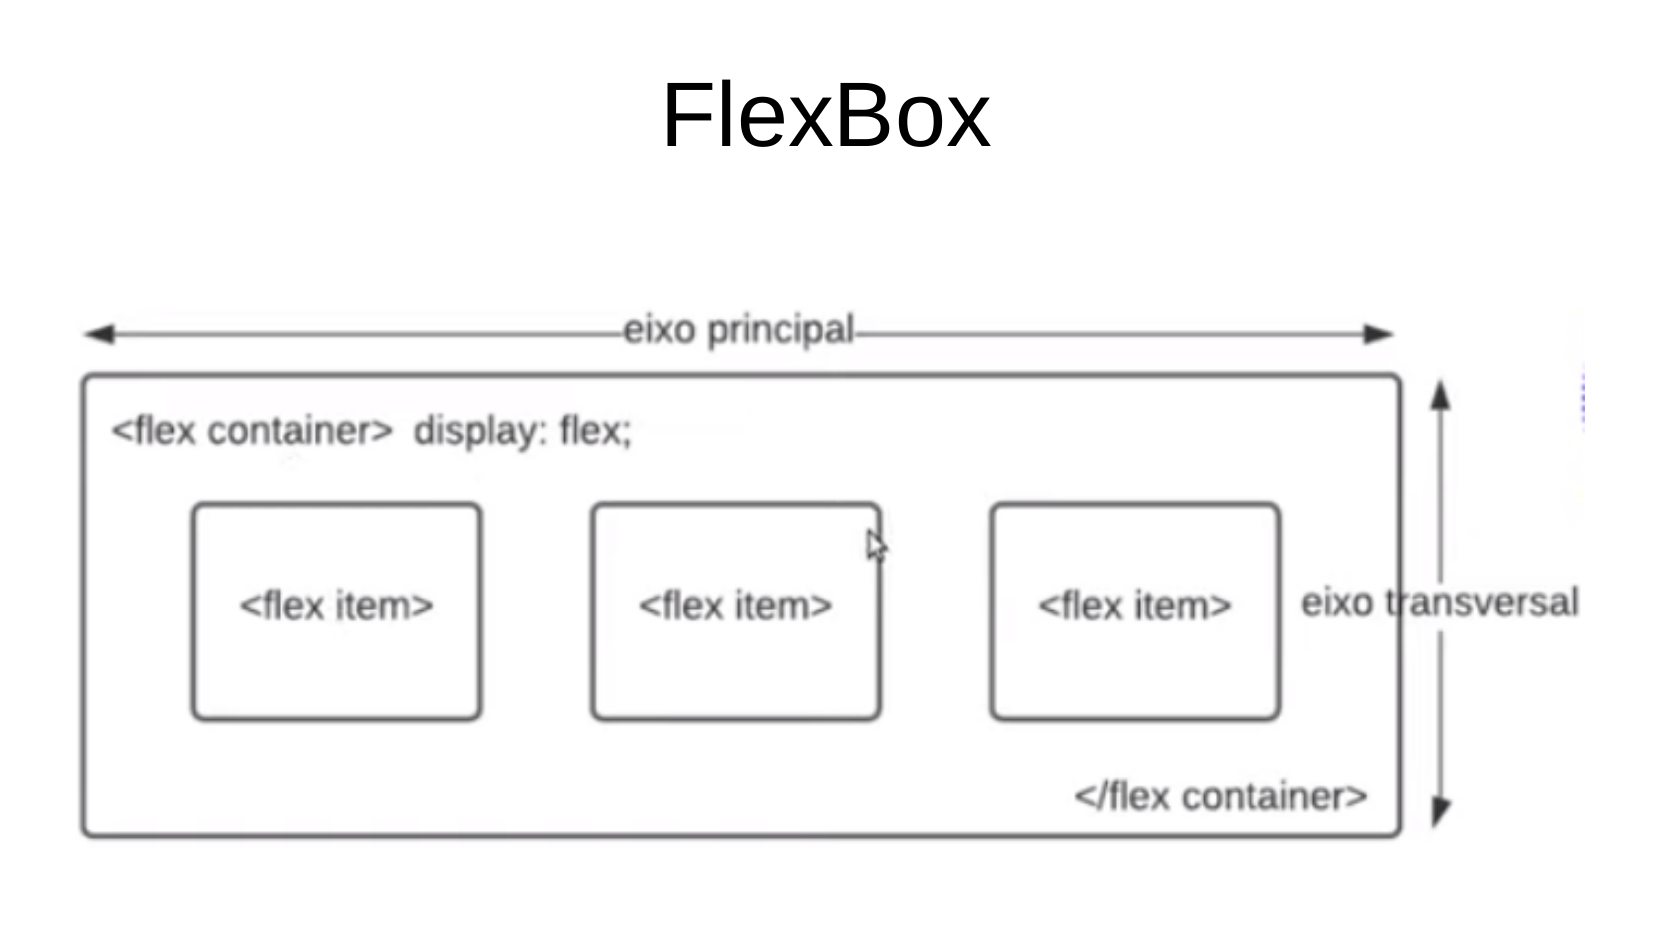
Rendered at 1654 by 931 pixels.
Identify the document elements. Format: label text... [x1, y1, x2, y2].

title FlexBox [82, 37, 1571, 193]
picture [59, 307, 1585, 863]
